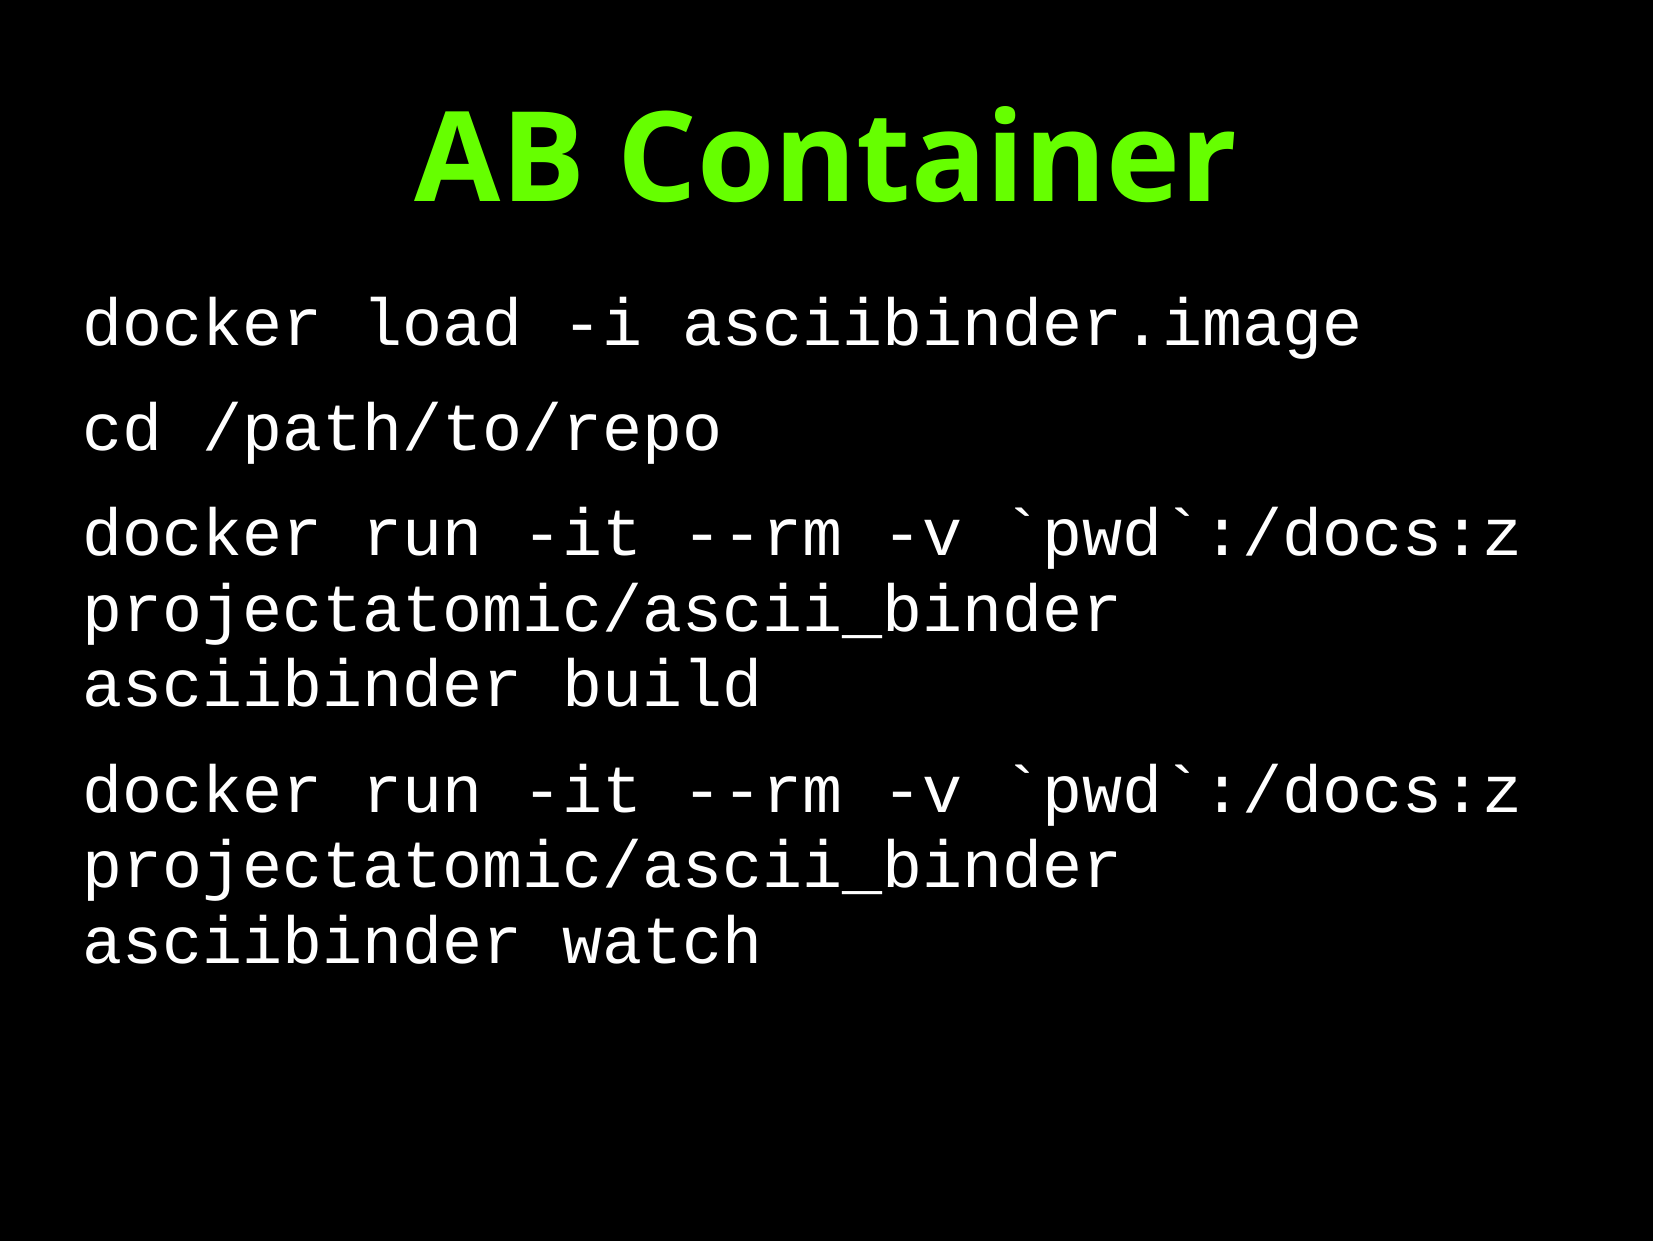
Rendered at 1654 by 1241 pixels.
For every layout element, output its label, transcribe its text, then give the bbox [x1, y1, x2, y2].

list docker load -i asciibinder.image cd /path/to/repo docker run -it --rm -v `pwd`:/docs:z projectatomic/ascii_binder asciibinder build docker run -it --rm -v `pwd`:/docs:z projectatomic/ascii_binder asciibinder watch [82, 290, 1571, 1010]
title AB Container [82, 49, 1571, 257]
